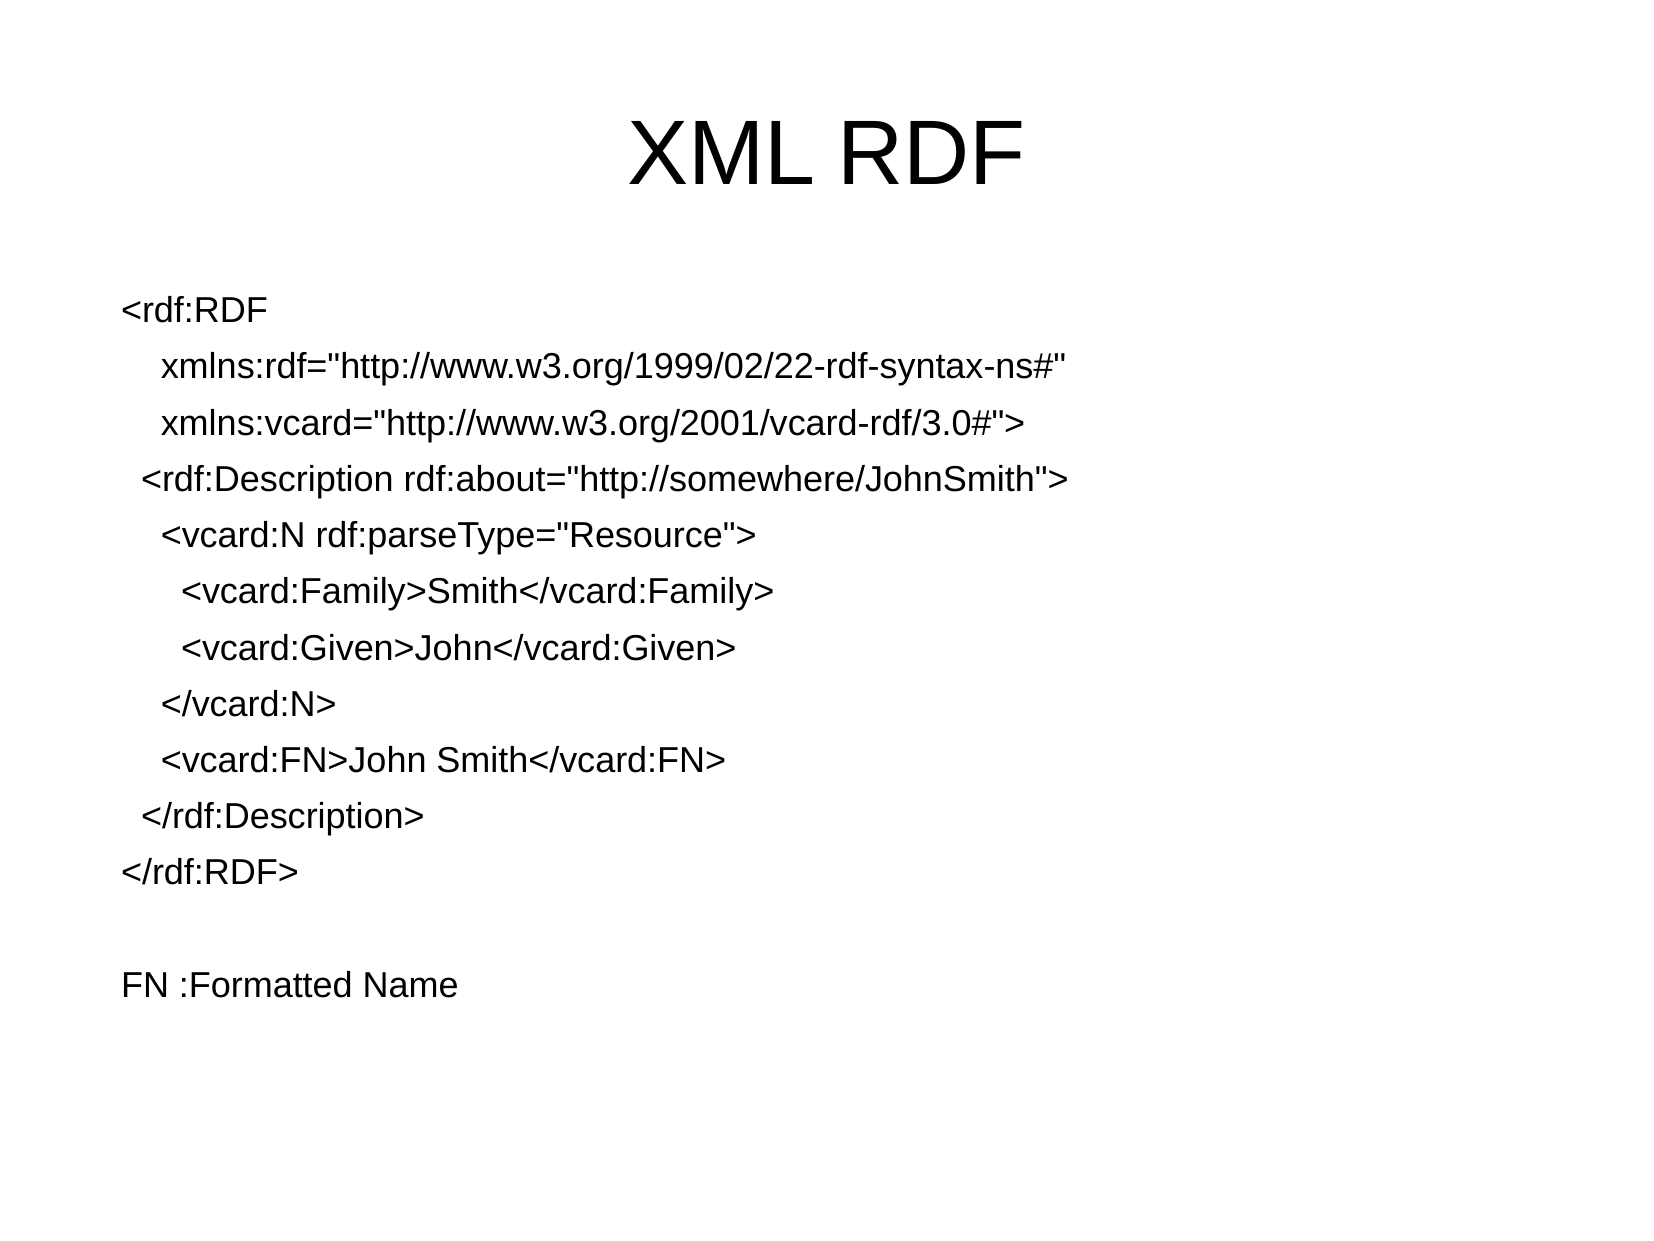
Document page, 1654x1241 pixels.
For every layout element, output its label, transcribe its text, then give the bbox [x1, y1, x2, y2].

list <rdf:RDF xmlns:rdf="http://www.w3.org/1999/02/22-rdf-syntax-ns#" xmlns:vcard="http://www.w3.org/2001/vcard-rdf/3.0#"> <rdf:Description rdf:about="http://somewhere/JohnSmith"> <vcard:N rdf:parseType="Resource"> <vcard:Family>Smith</vcard:Family> <vcard:Given>John</vcard:Given> </vcard:N> <vcard:FN>John Smith</vcard:FN> </rdf:Description> </rdf:RDF> FN :Formatted Name [82, 290, 1538, 1010]
title XML RDF [82, 49, 1571, 257]
